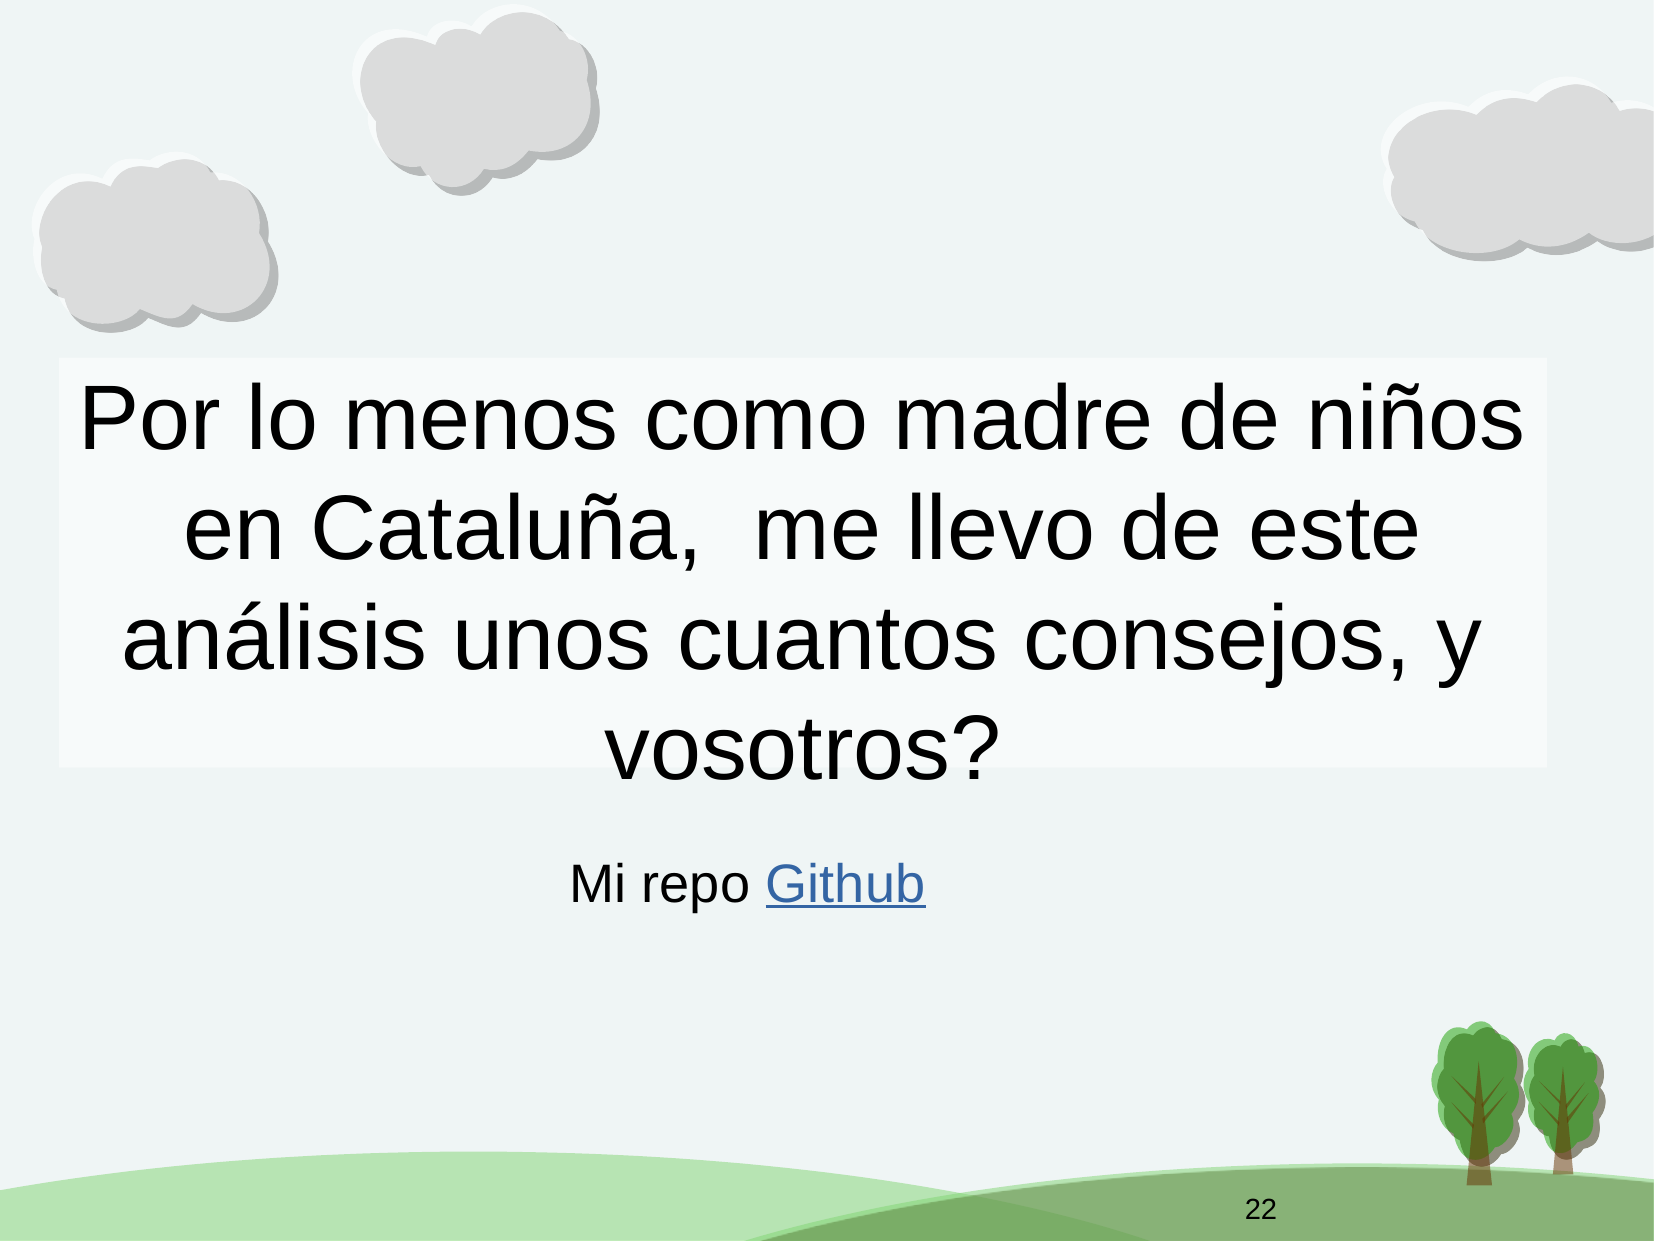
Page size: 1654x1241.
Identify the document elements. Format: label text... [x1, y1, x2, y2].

text_box [1244, 1190, 1630, 1241]
title Por lo menos como madre de niños en Cataluña, me llevo de este análisis unos cuantos consejos, y vosotros? [59, 357, 1548, 768]
text_box Mi repo Github [554, 846, 1004, 975]
